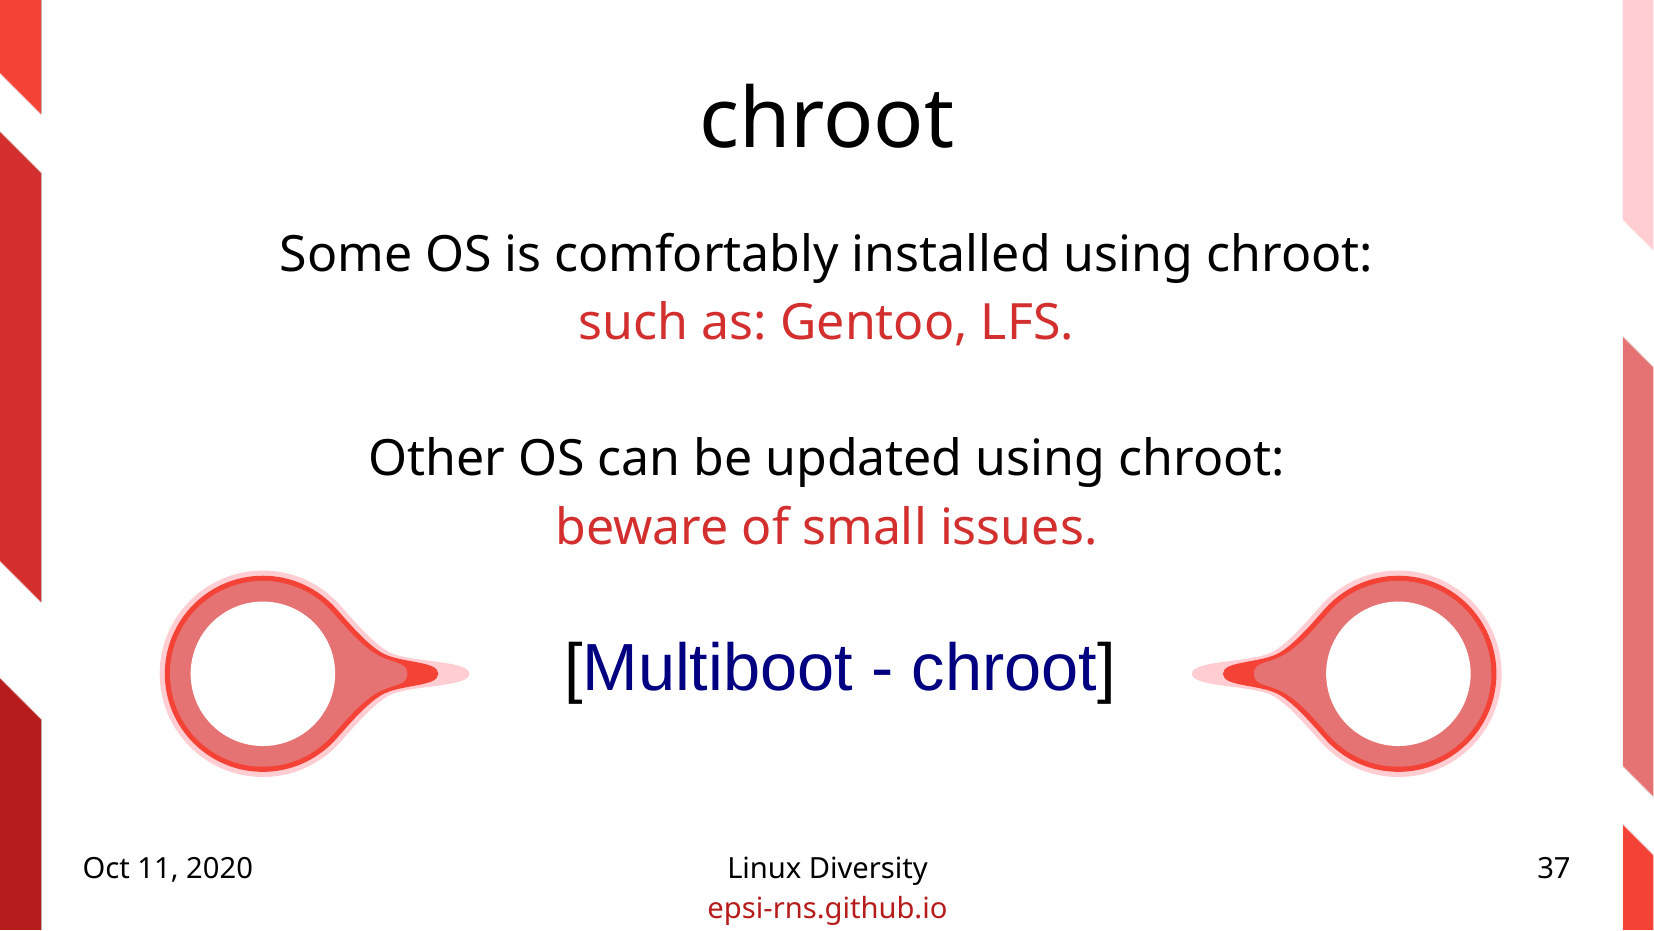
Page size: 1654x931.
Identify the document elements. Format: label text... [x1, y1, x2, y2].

list [Multiboot - chroot] [105, 630, 1576, 736]
title chroot [82, 37, 1571, 193]
list Some OS is comfortably installed using chroot: such as: Gentoo, LFS. Other OS can be updated using chroot: beware of small issues. [82, 217, 1571, 758]
picture [0, 0, 1654, 931]
